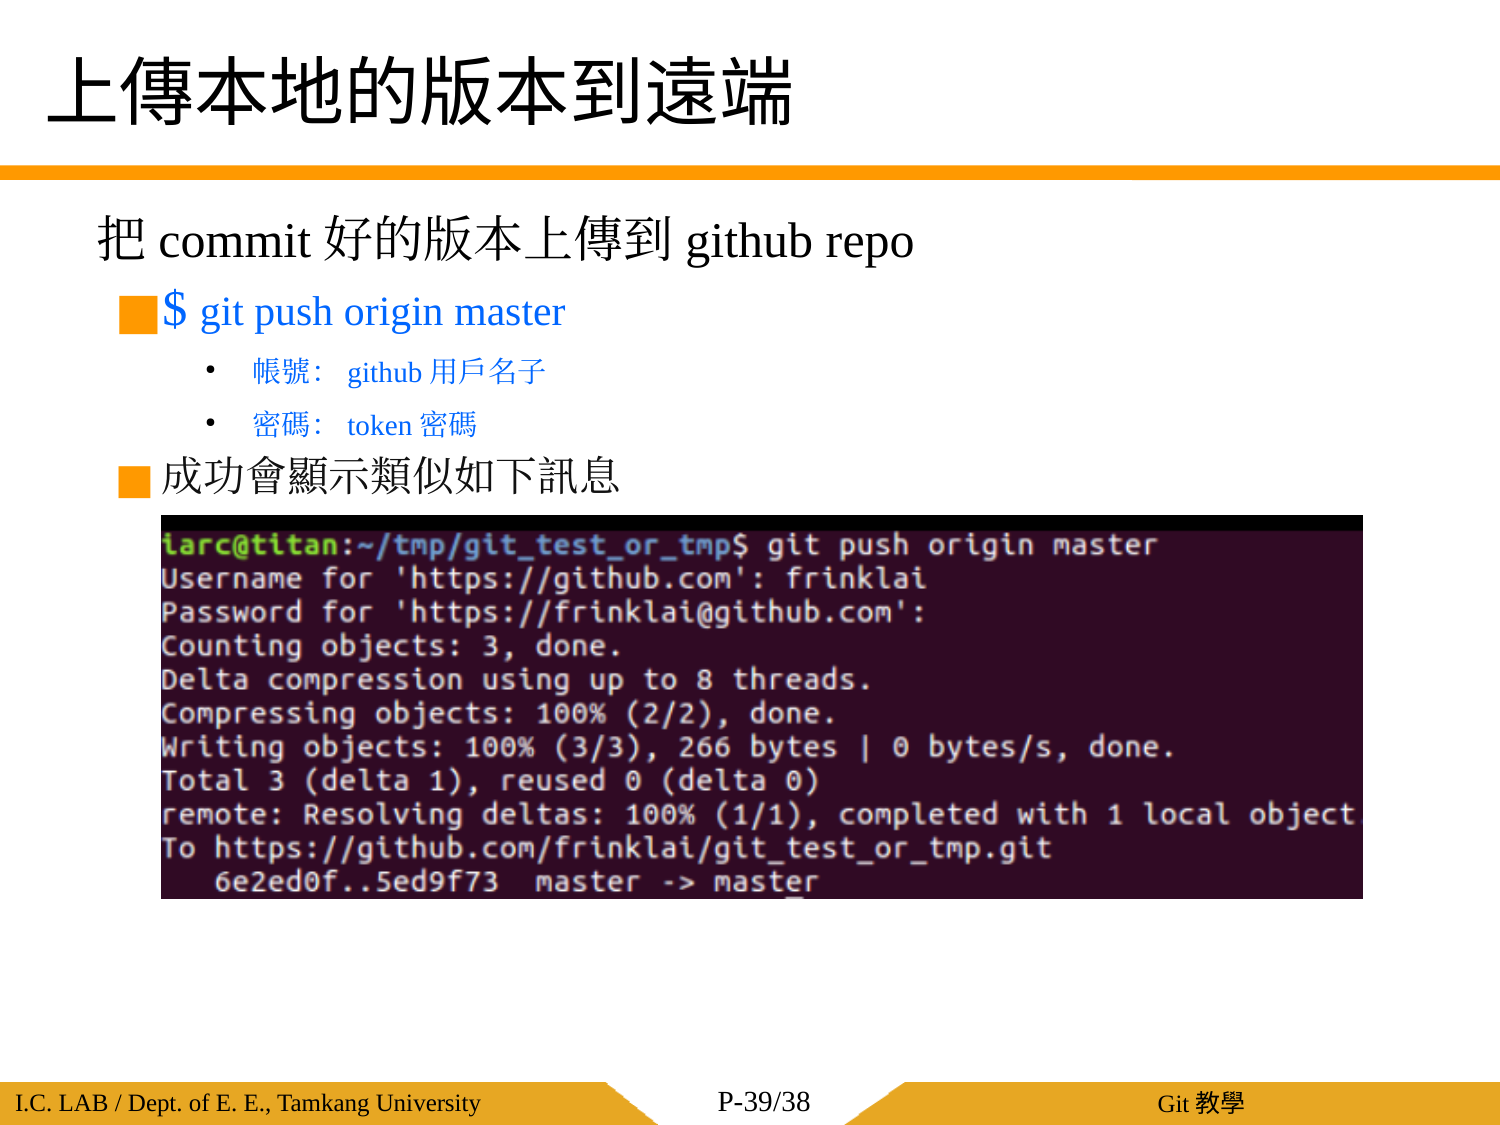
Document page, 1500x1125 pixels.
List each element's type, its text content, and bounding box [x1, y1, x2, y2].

list 把commit好的版本上傳到github repo $ git push origin master 帳號：github用戶名子 密碼：token密碼 成功會顯示類似如下訊息 [24, 200, 1500, 1074]
title 上傳本地的版本到遠端 [29, 19, 1459, 161]
picture [0, 1082, 658, 1125]
picture [842, 1082, 1500, 1125]
picture [161, 515, 1363, 899]
